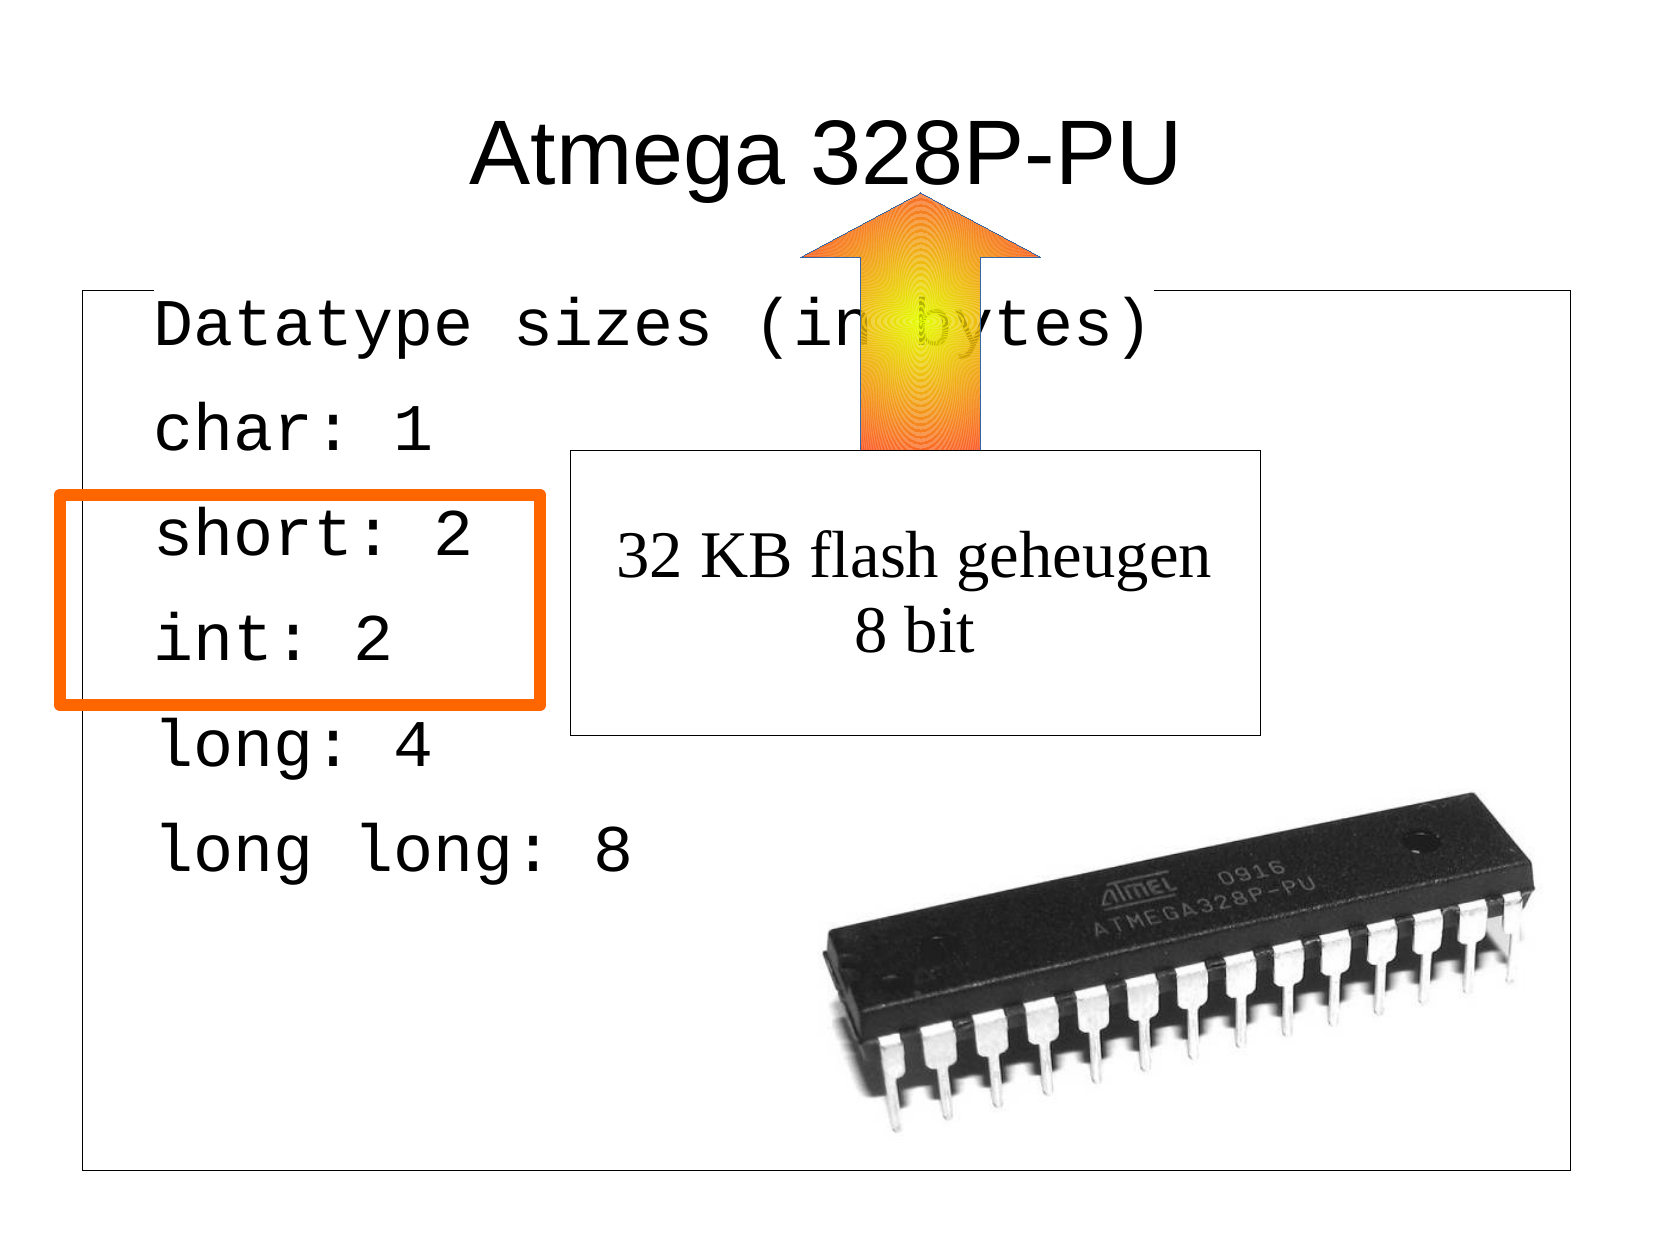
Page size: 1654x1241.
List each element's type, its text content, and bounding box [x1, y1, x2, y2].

text_box [60, 495, 541, 706]
text_box [800, 192, 1041, 450]
list Datatype sizes (in bytes) char: 1 short: 2 int: 2 long: 4 long long: 8 [82, 290, 1571, 1171]
picture [818, 779, 1546, 1141]
title Atmega 328P-PU [82, 49, 1571, 257]
text_box 32 KB flash geheugen 8 bit [570, 450, 1261, 736]
